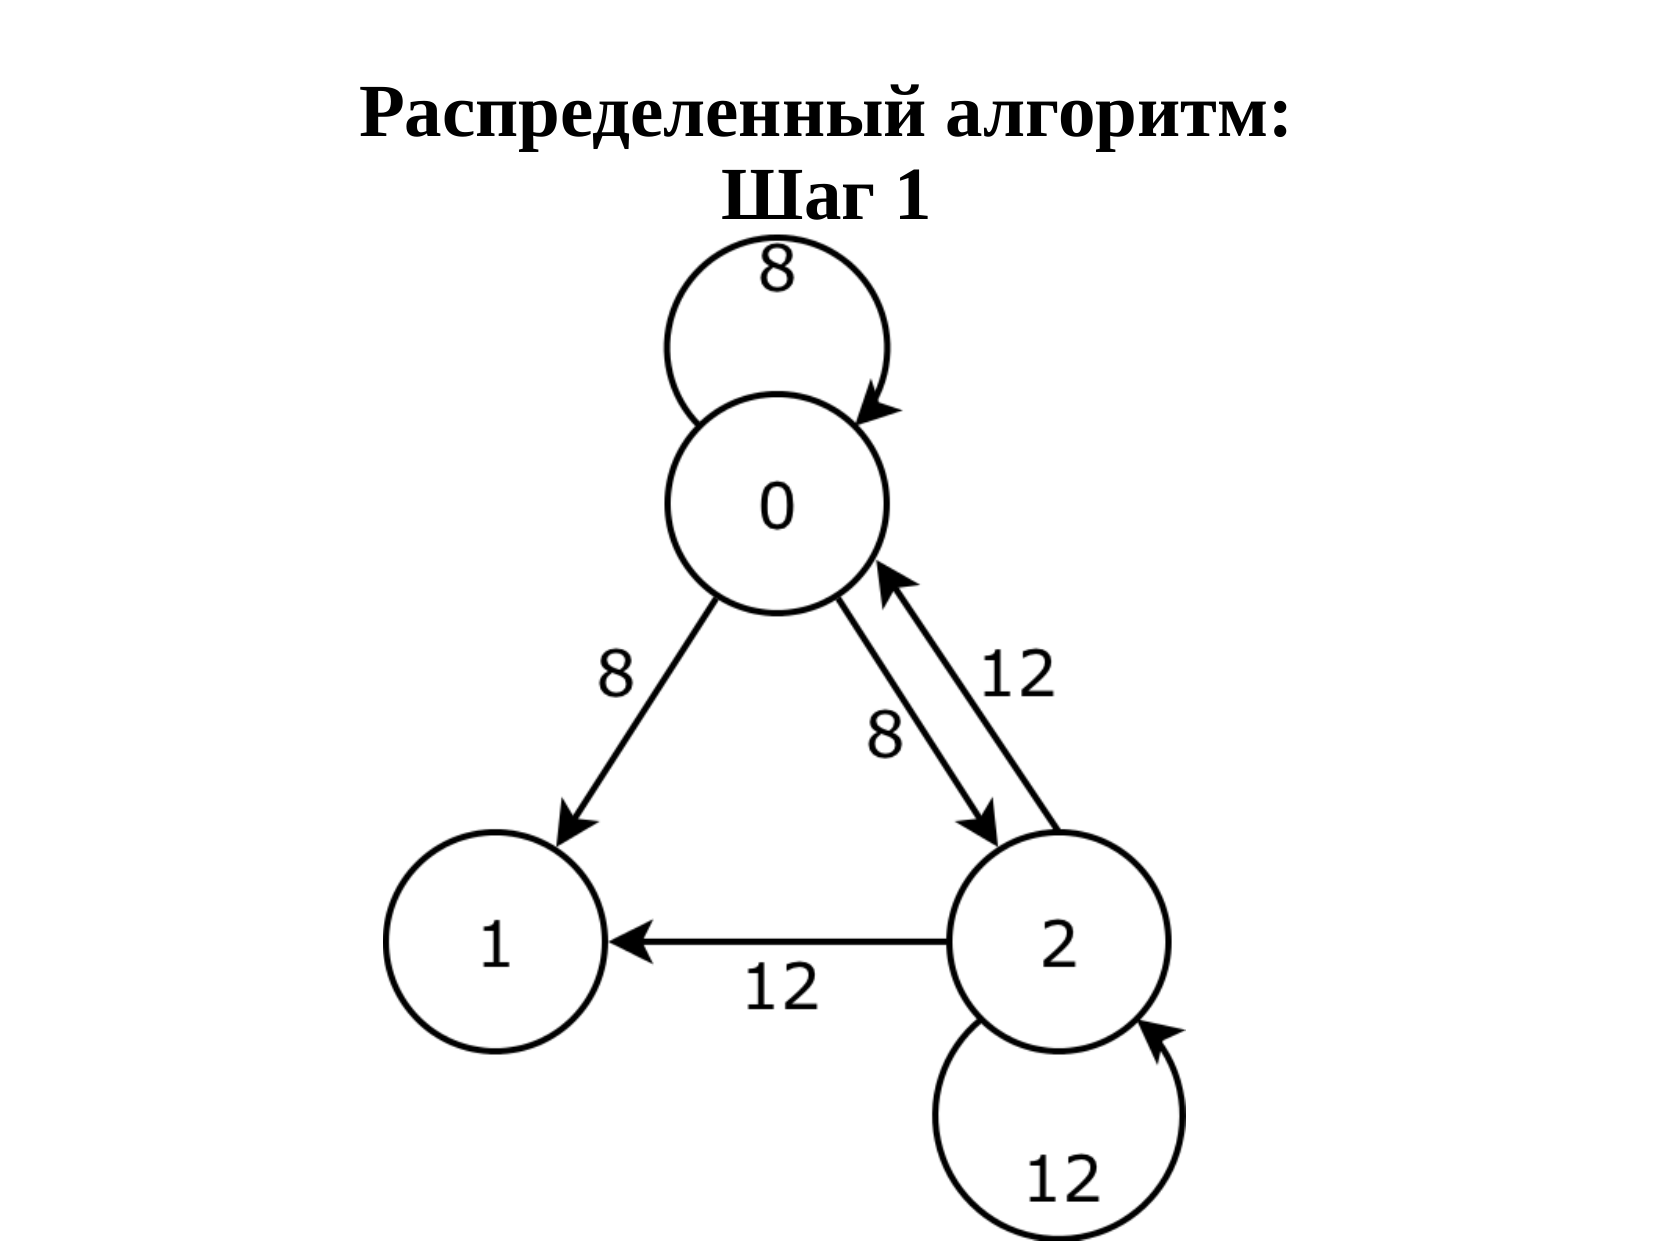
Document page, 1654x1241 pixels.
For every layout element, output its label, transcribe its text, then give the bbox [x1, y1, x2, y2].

title Распределенный алгоритм: Шаг 1 [82, 56, 1571, 250]
picture [383, 227, 1186, 1241]
